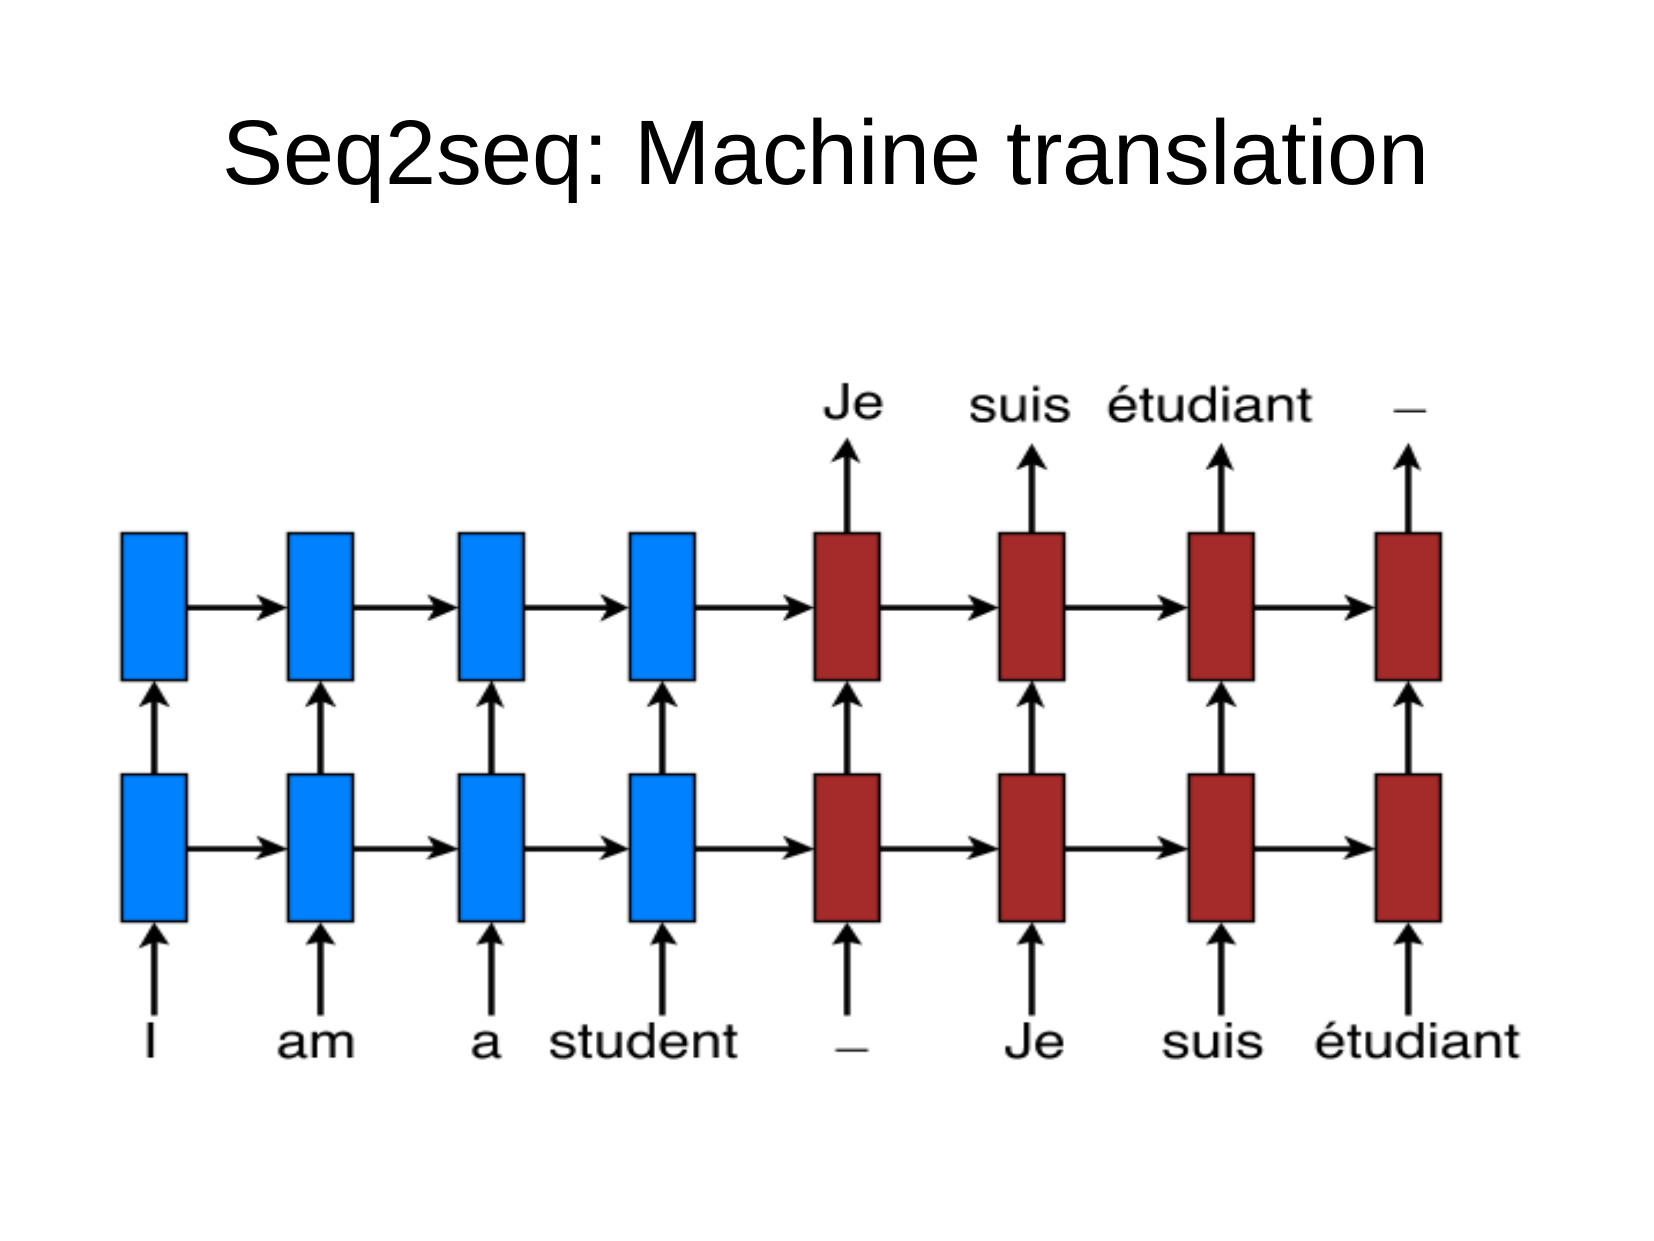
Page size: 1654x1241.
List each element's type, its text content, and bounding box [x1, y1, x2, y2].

title Seq2seq: Machine translation [82, 49, 1571, 257]
picture [110, 362, 1528, 1064]
